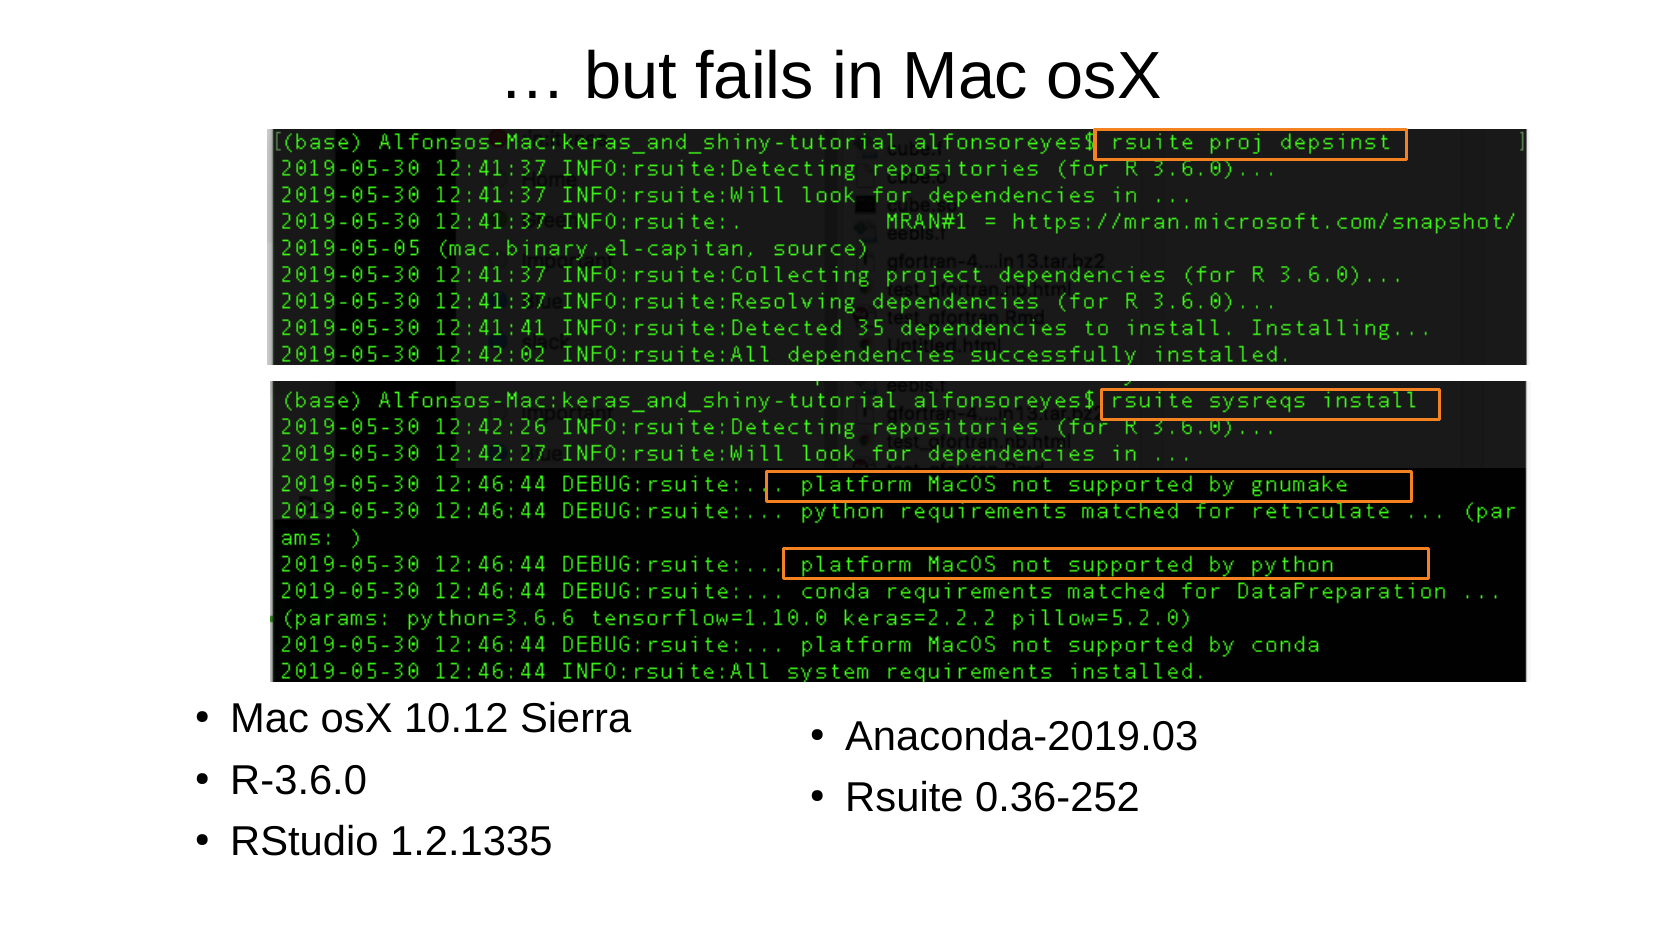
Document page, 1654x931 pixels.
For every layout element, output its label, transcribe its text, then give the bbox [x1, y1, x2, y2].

title … but fails in Mac osX [86, 15, 1576, 136]
text_box Mac osX 10.12 Sierra R-3.6.0 RStudio 1.2.1335 [180, 687, 766, 873]
picture [267, 136, 1531, 365]
picture [1097, 136, 1405, 158]
picture [270, 381, 1531, 682]
title … but fails in Mac osX [1097, 131, 1405, 136]
text_box Anaconda-2019.03 Rsuite 0.36-252 [795, 705, 1381, 870]
